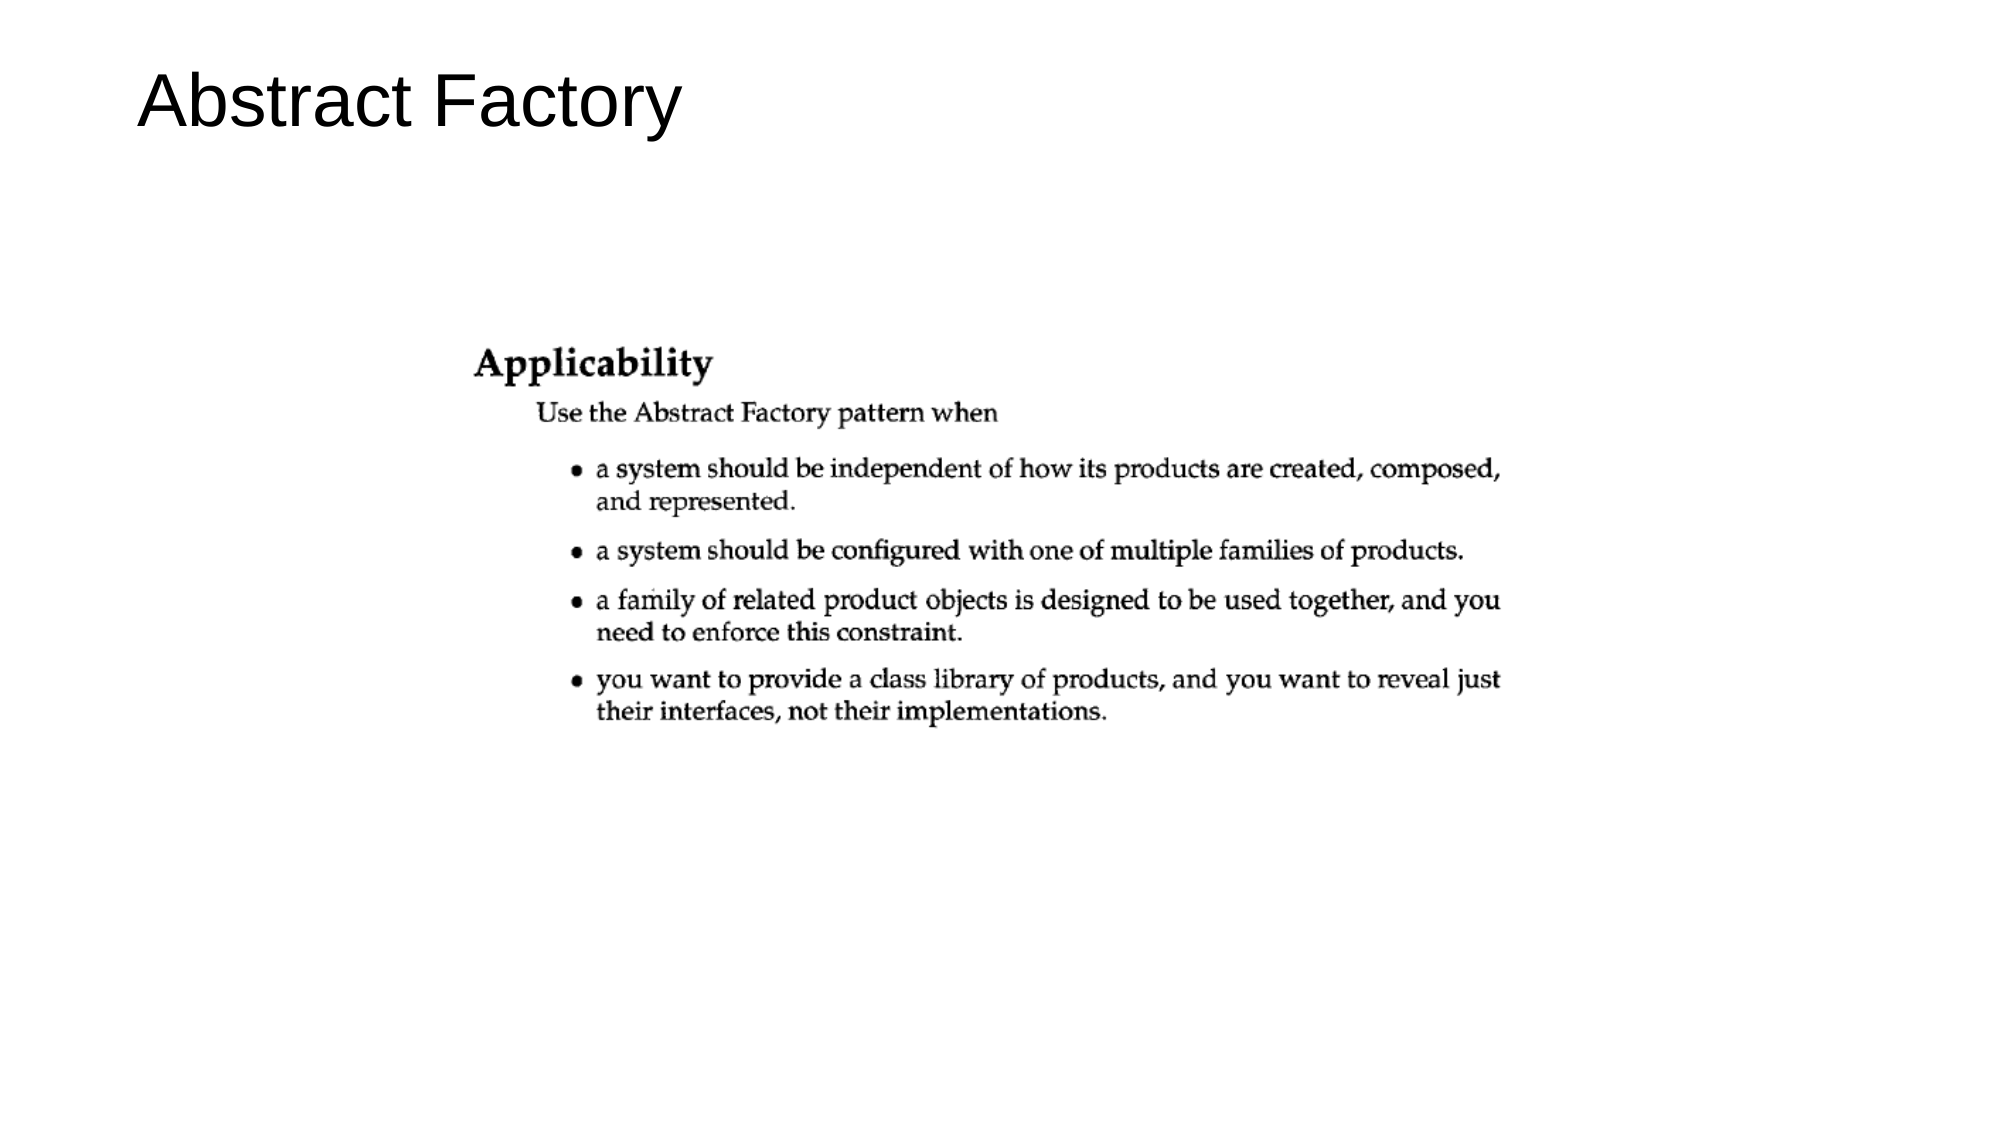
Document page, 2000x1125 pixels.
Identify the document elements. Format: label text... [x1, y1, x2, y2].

picture [465, 344, 1511, 733]
title Abstract Factory [137, 47, 706, 151]
